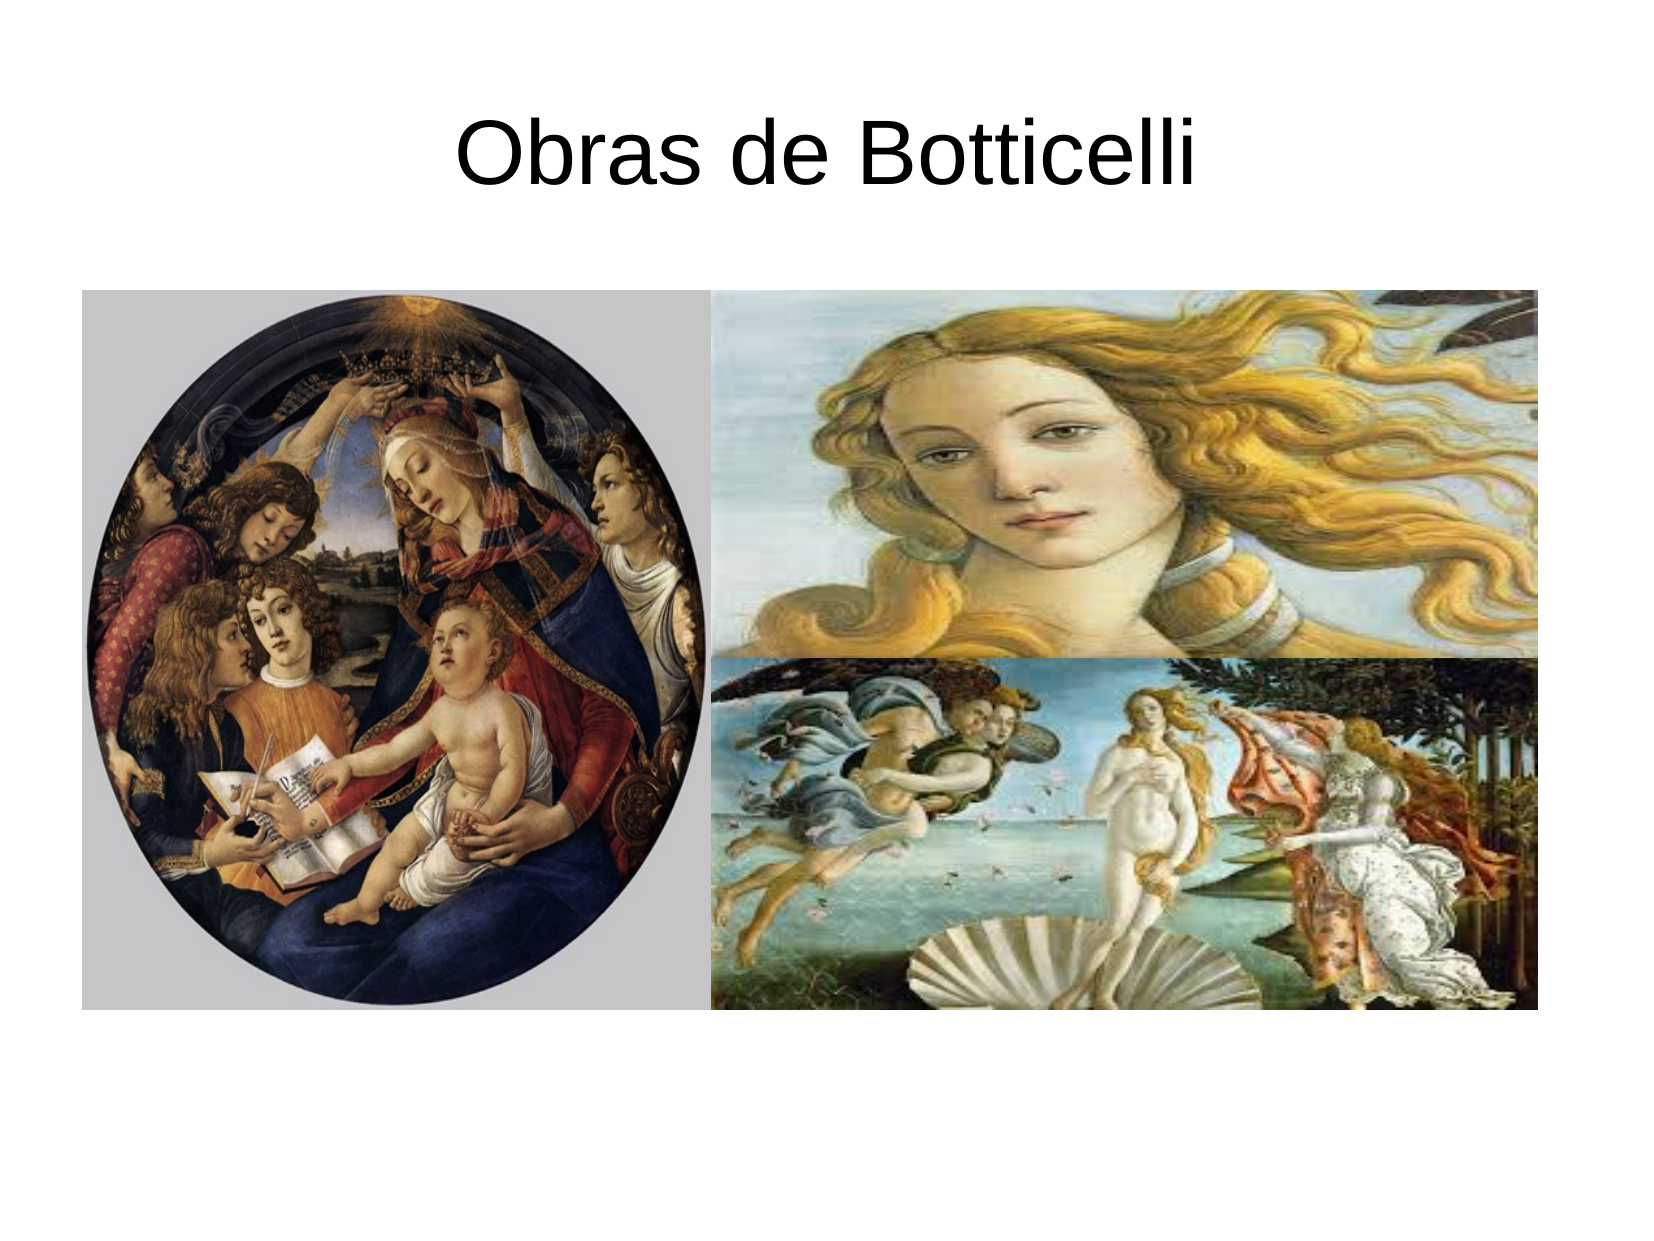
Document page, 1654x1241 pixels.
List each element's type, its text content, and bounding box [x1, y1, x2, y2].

title Obras de Botticelli [82, 49, 1571, 257]
picture [82, 290, 1538, 1010]
